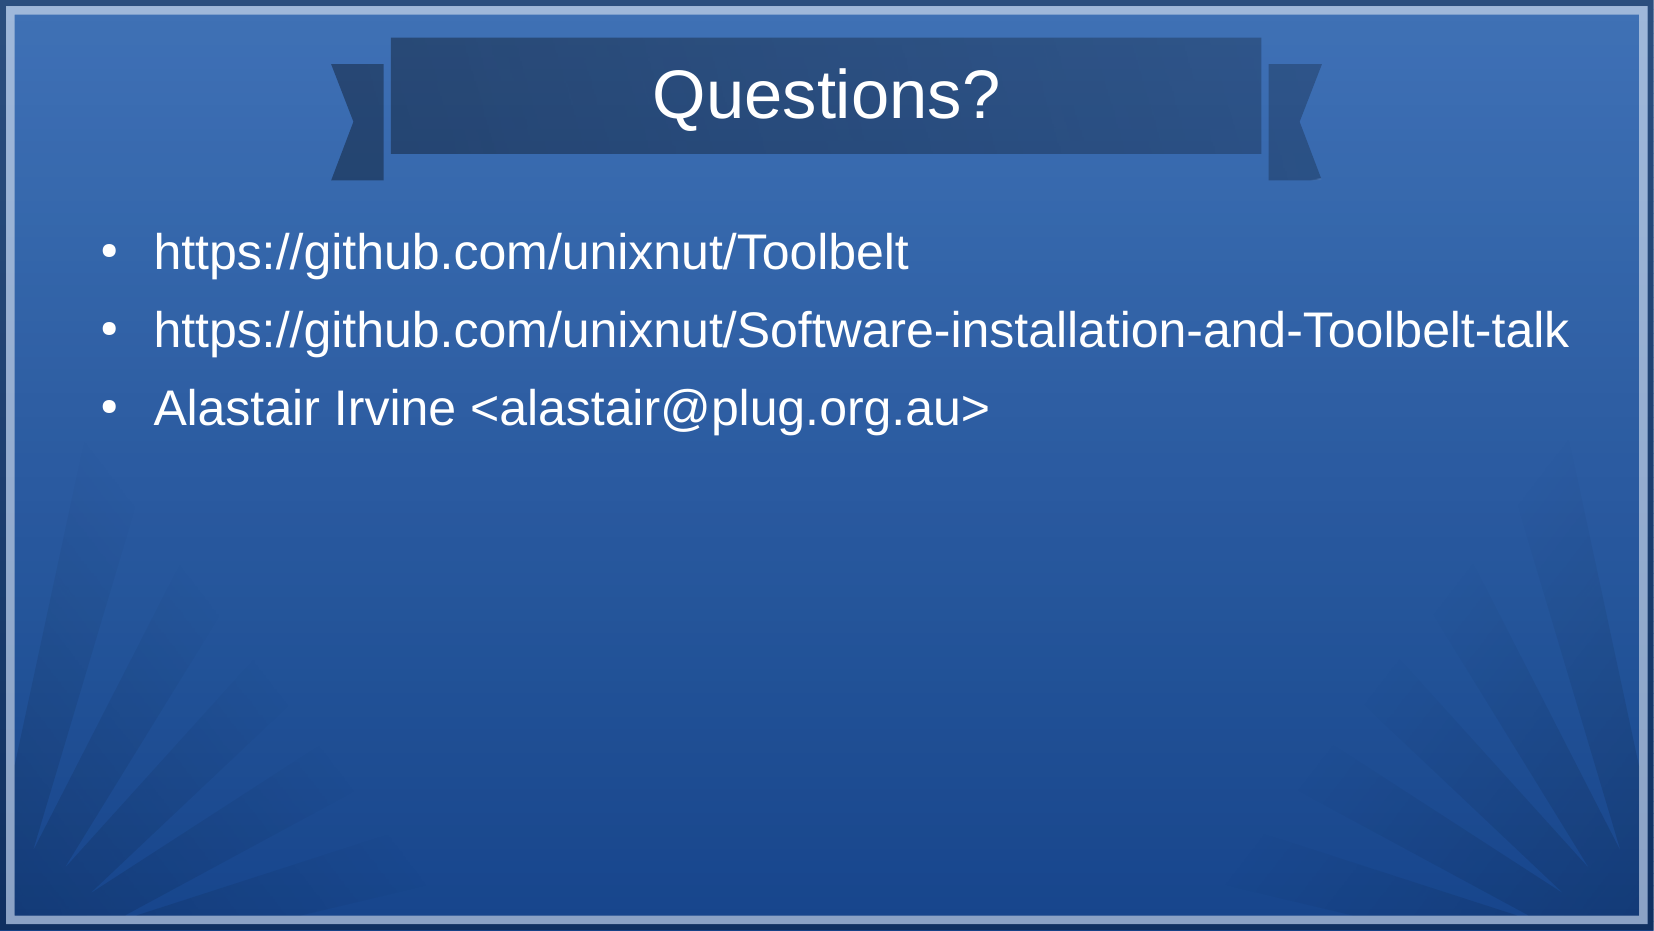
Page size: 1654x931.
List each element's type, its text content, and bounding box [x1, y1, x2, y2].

list https://github.com/unixnut/Toolbelt https://github.com/unixnut/Software-installation-and-Toolbelt-talk Alastair Irvine <alastair@plug.org.au> [82, 224, 1571, 848]
title Questions? [389, 35, 1264, 154]
